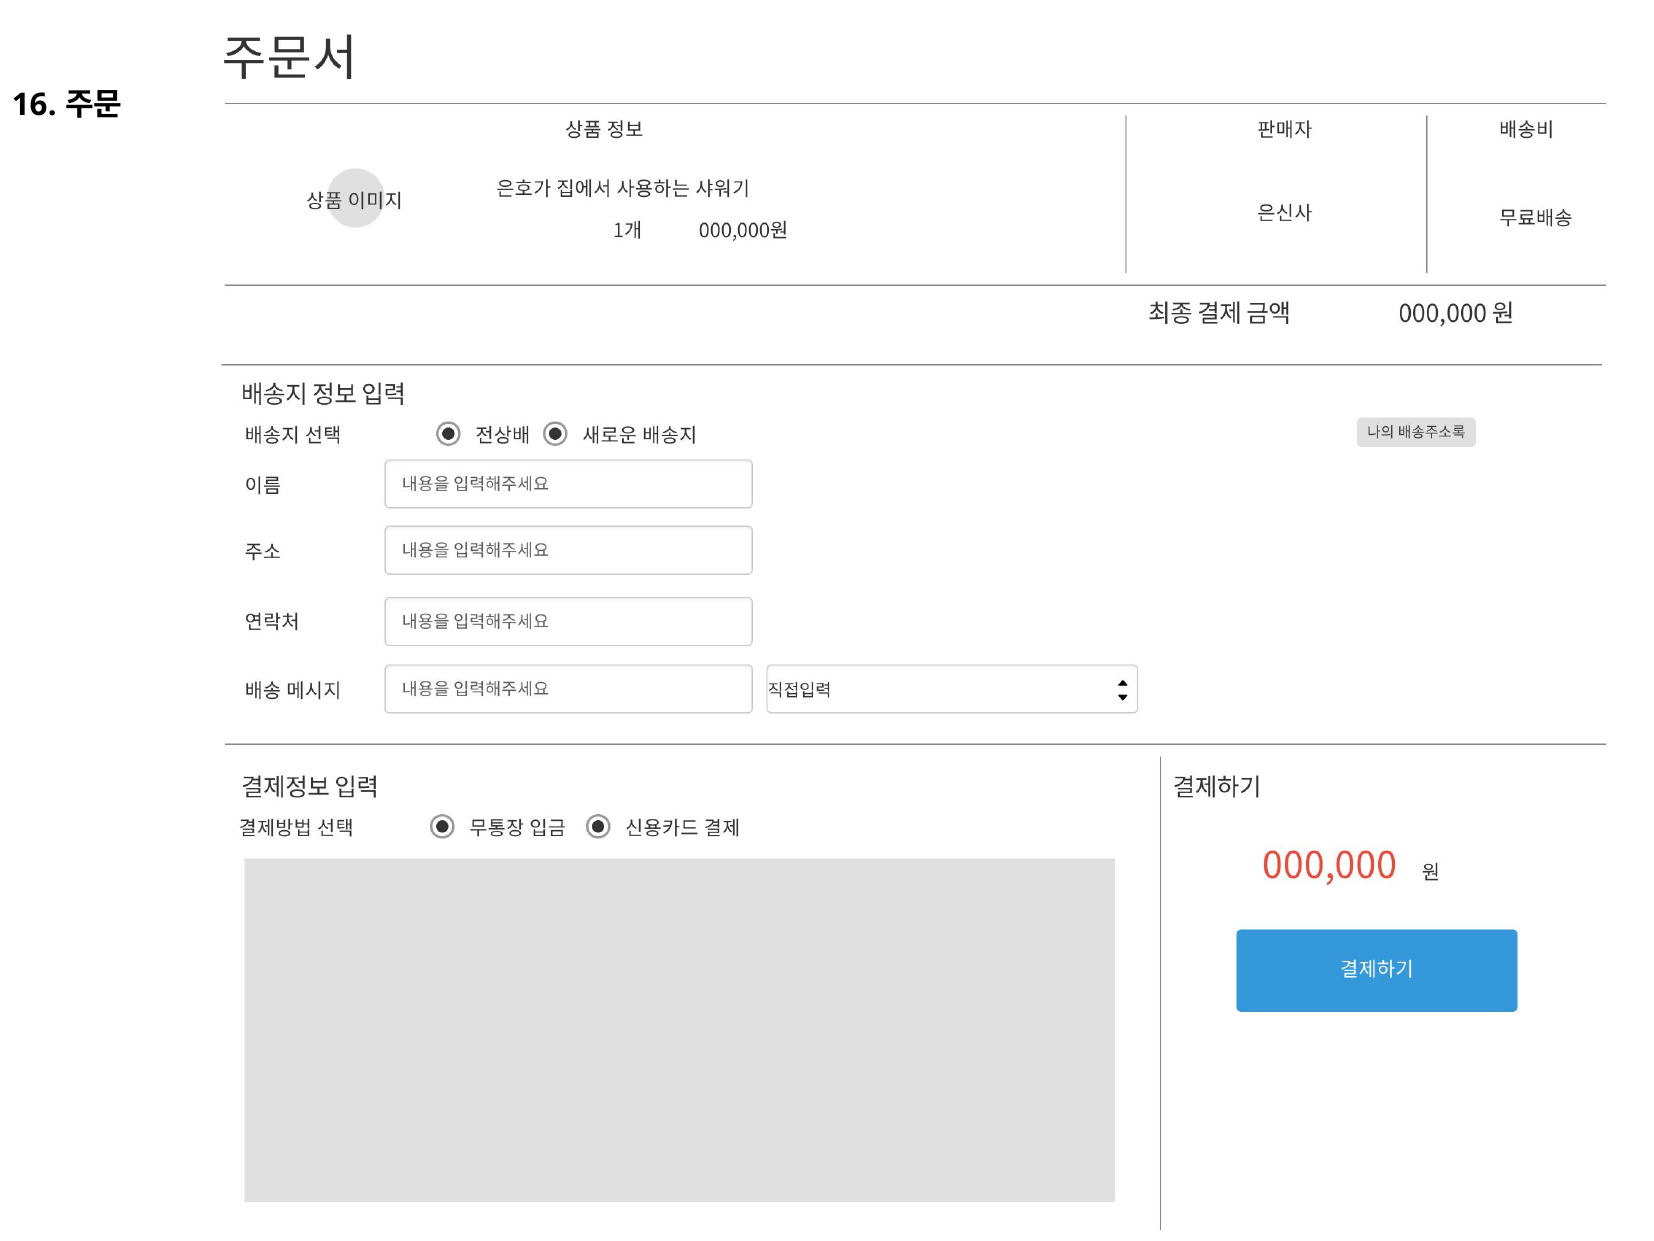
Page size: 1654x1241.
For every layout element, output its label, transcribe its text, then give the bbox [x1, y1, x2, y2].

picture [194, 0, 1654, 1241]
text_box 16. 주문 [11, 59, 768, 146]
